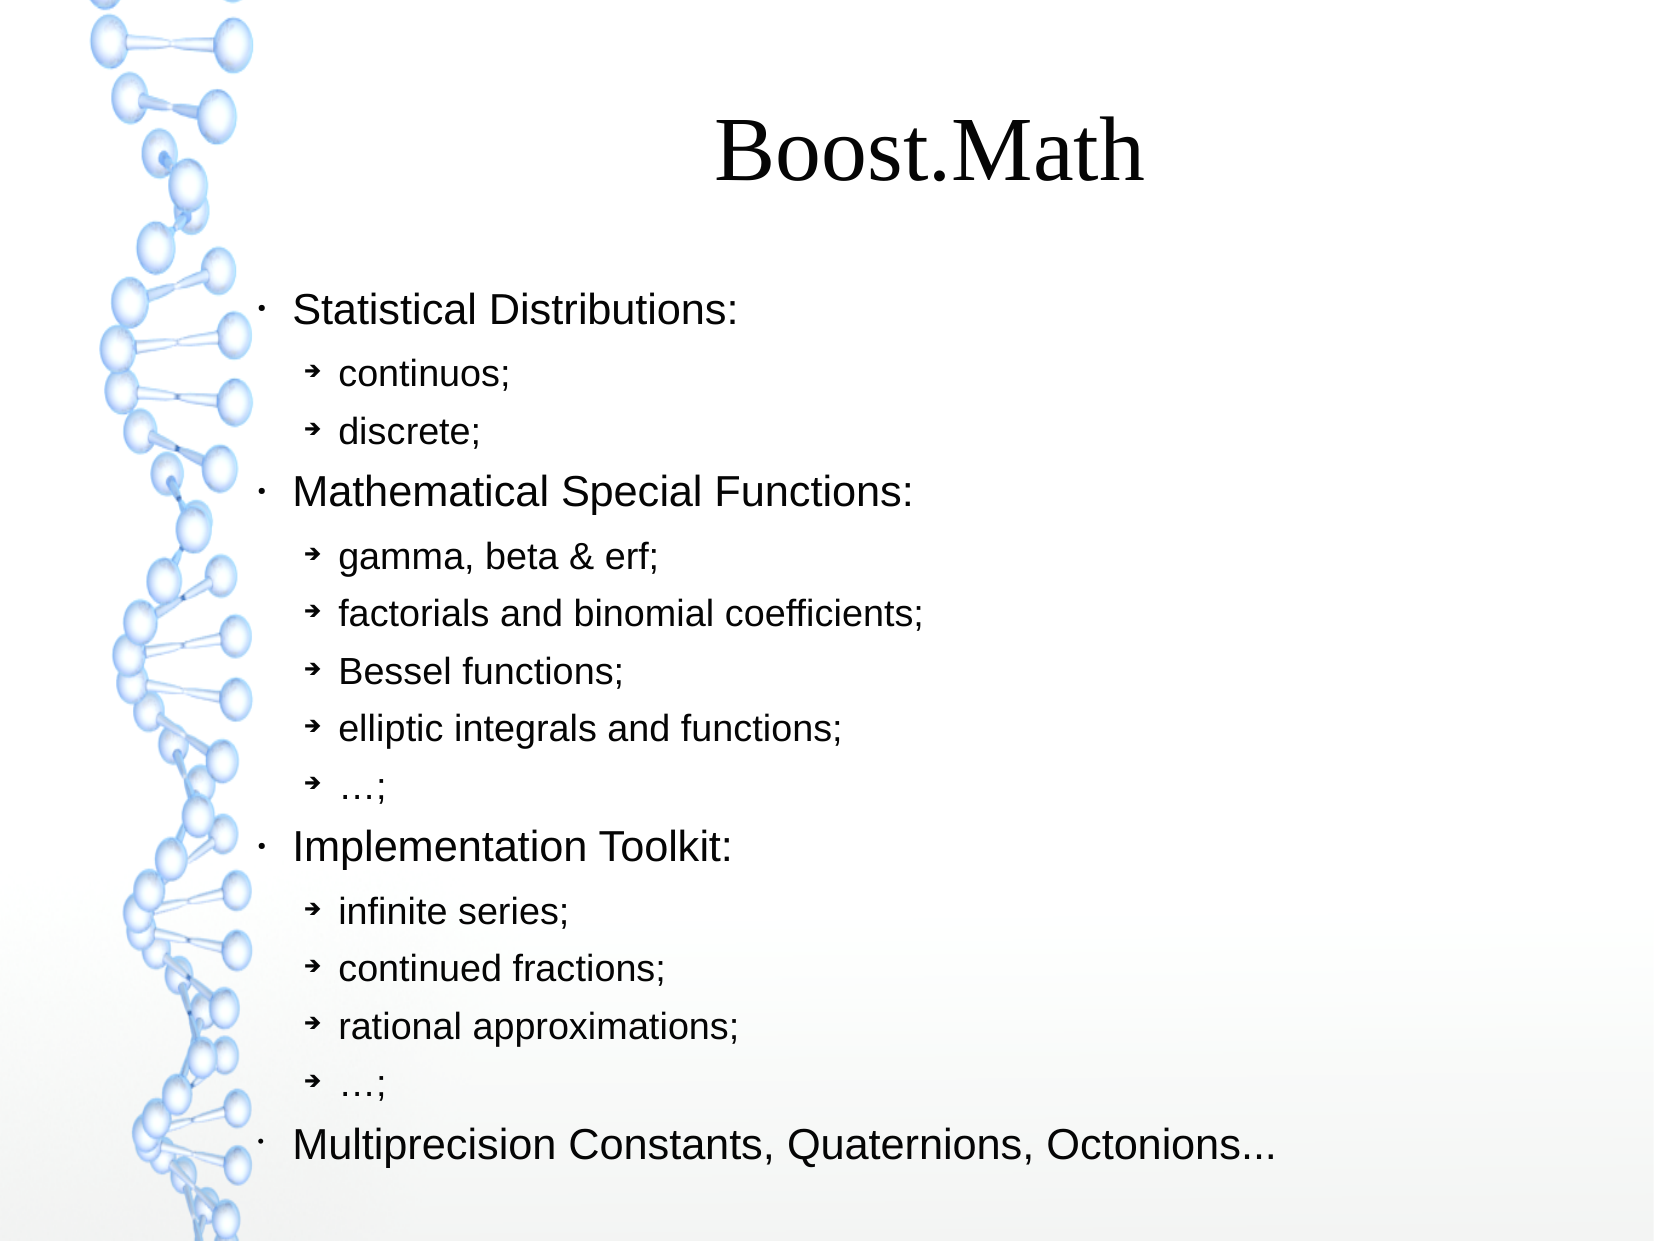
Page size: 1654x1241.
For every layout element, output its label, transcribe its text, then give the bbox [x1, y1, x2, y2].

picture [0, 0, 1654, 1241]
list Statistical Distributions: continuos; discrete; Mathematical Special Functions: gamma, beta & erf; factorials and binomial coefficients; Bessel functions; elliptic integrals and functions; …; Implementation Toolkit: infinite series; continued fractions; rational approximations; …; Multiprecision Constants, Quaternions, Octonions... [246, 285, 1576, 1171]
title Boost.Math [265, 47, 1595, 252]
